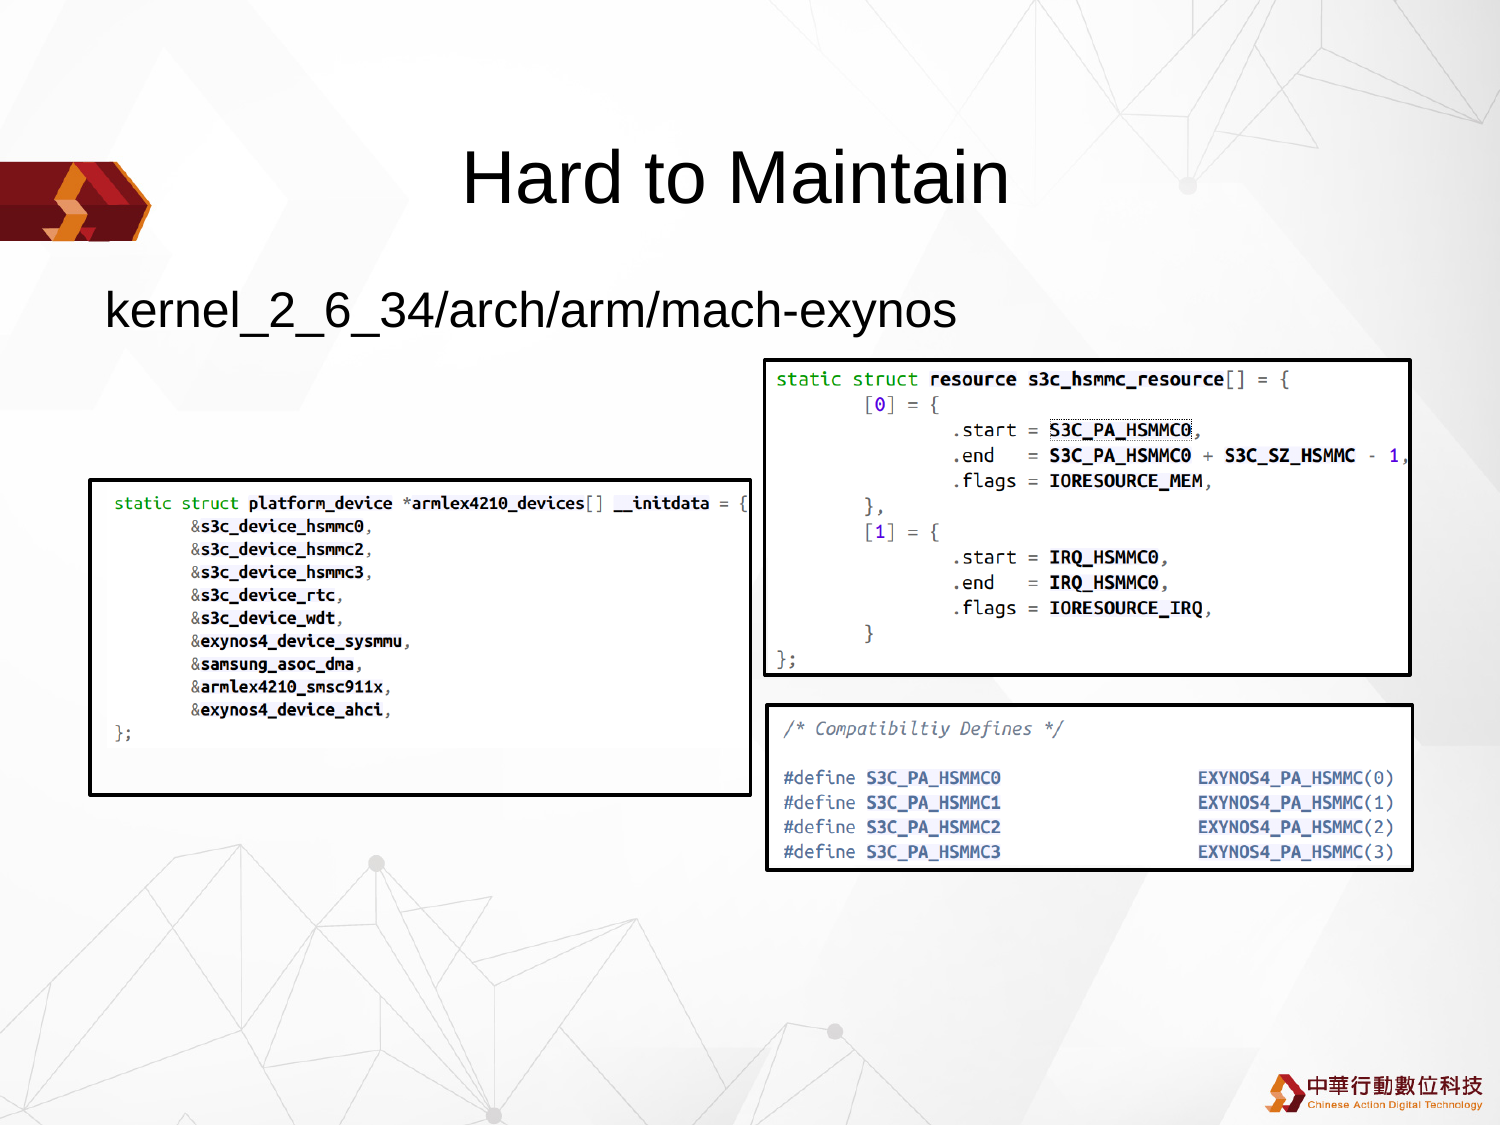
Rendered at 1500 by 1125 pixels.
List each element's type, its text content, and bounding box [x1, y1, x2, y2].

title Hard to Maintain [107, 101, 1367, 255]
picture [0, 0, 1500, 1125]
text_box kernel_2_6_34/arch/arm/mach-exynos [90, 270, 1006, 346]
